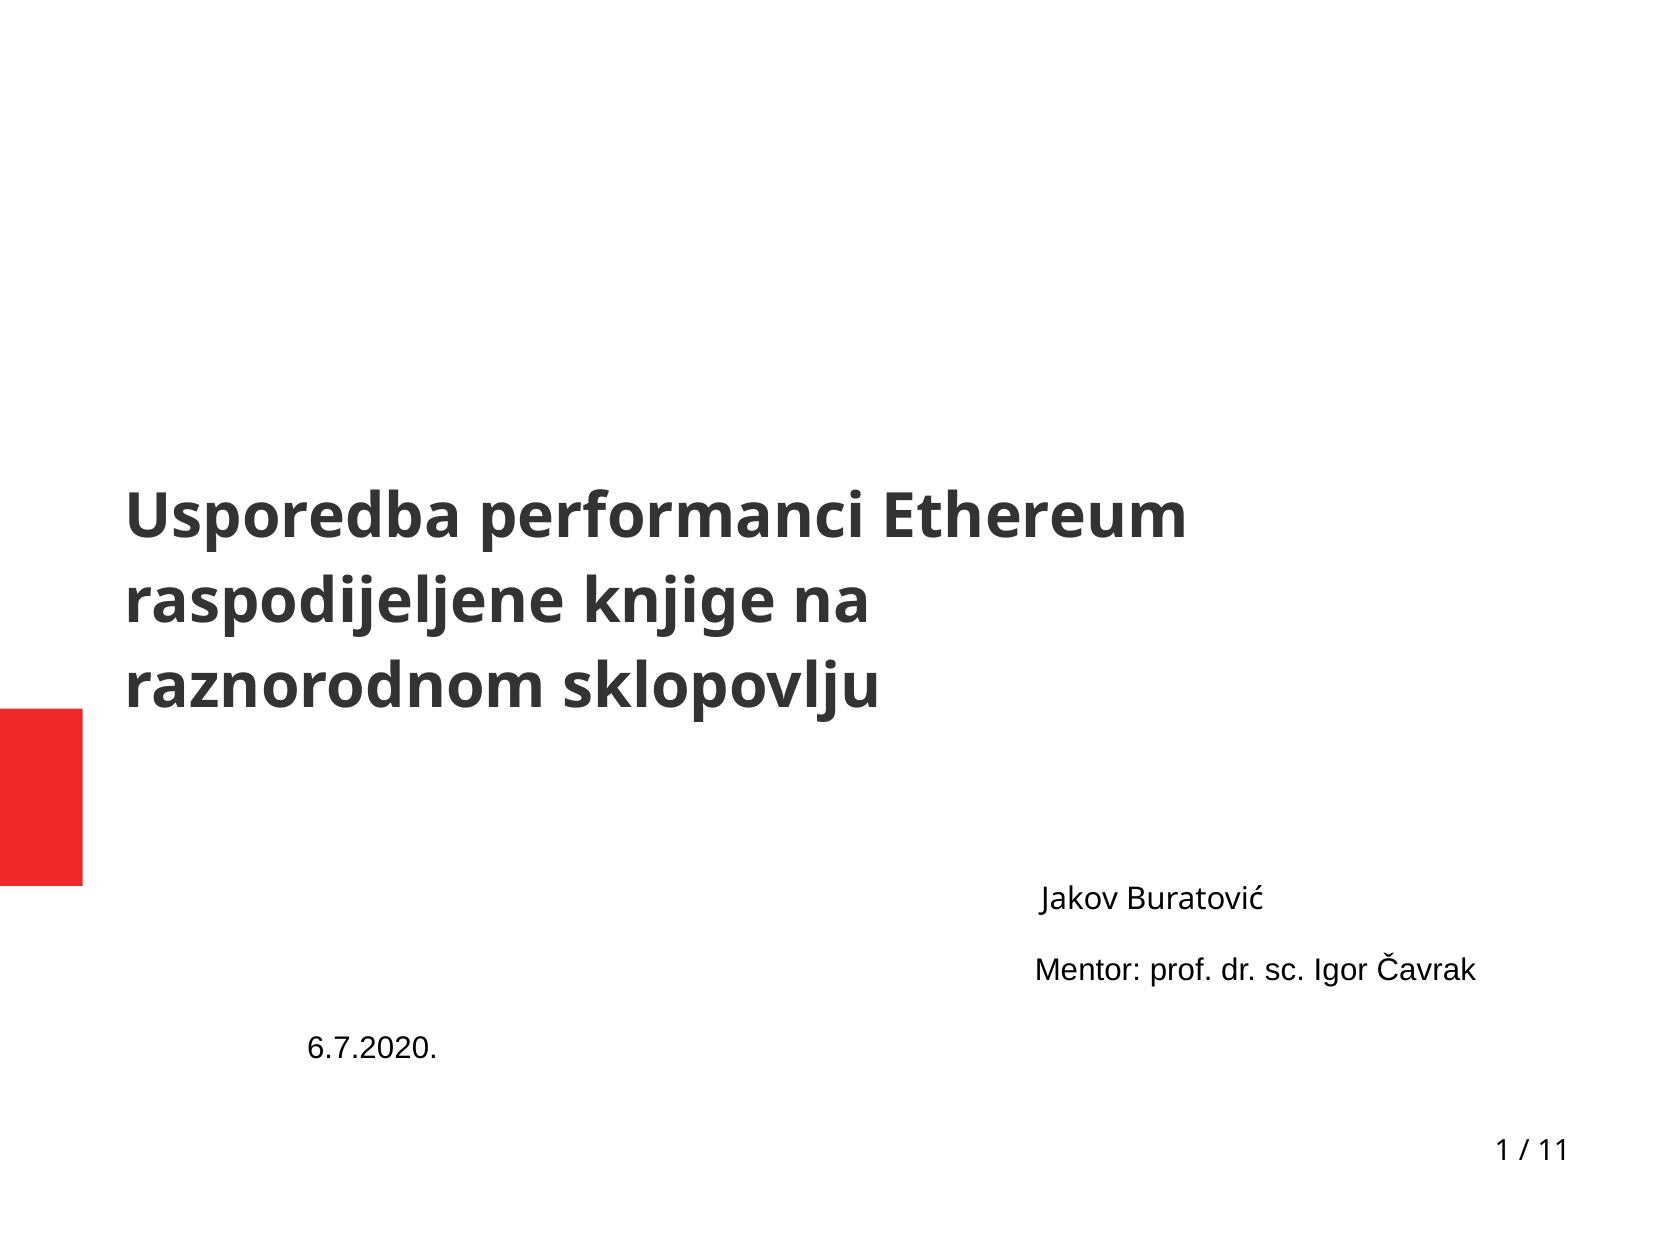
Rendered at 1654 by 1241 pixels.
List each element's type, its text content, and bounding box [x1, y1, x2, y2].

text_box 6.7.2020. [160, 1023, 586, 1073]
subtitle Jakov Buratović [939, 865, 1366, 931]
title Usporedba performanci Ethereum raspodijeljene knjige na raznorodnom sklopovlju [124, 462, 1531, 736]
text_box Mentor: prof. dr. sc. Igor Čavrak [1020, 945, 1561, 995]
